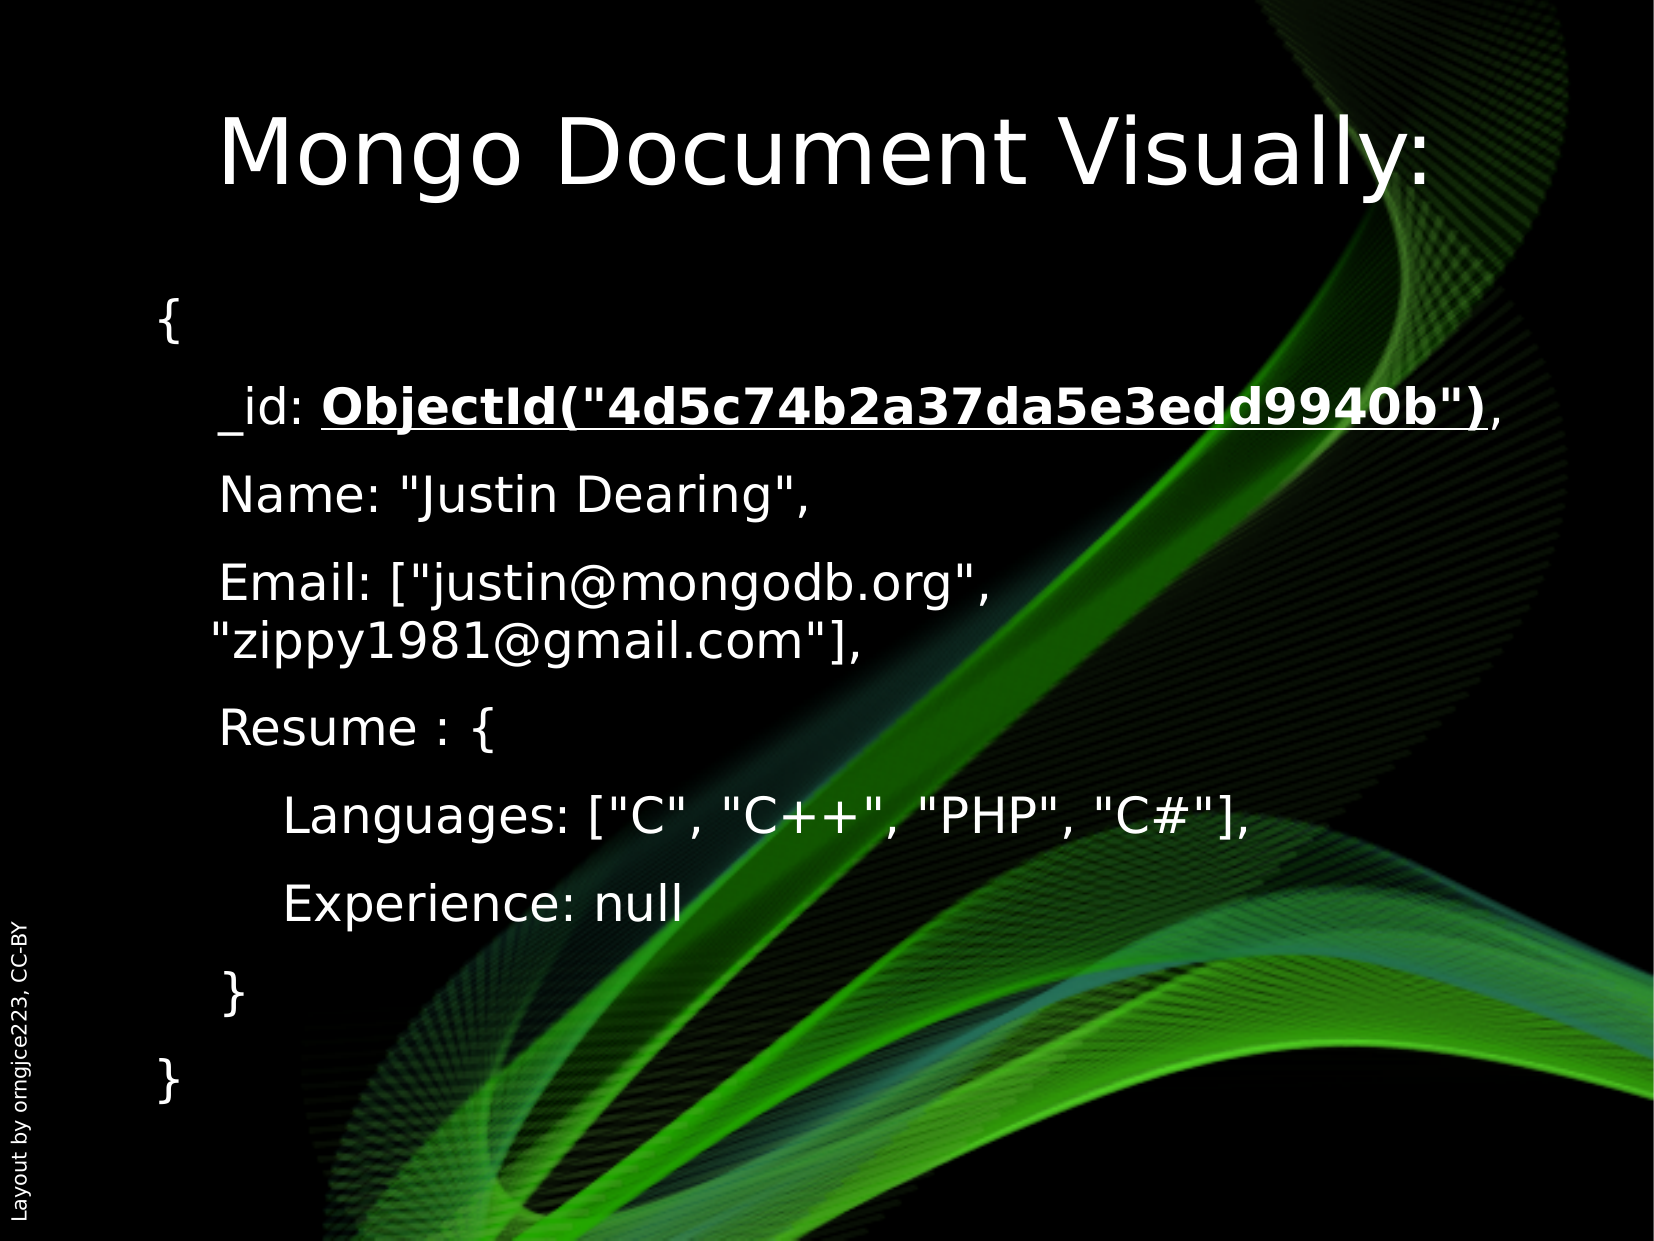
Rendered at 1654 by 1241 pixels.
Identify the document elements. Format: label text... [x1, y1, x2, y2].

title Mongo Document Visually: [82, 49, 1571, 257]
list { _id: ObjectId("4d5c74b2a37da5e3edd9940b"), Name: "Justin Dearing", Email: ["justin@mongodb.org", "zippy1981@gmail.com"], Resume : { Languages: ["C", "C++", "PHP", "C#"], Experience: null } } [82, 290, 1571, 1109]
picture [0, 0, 1654, 1241]
